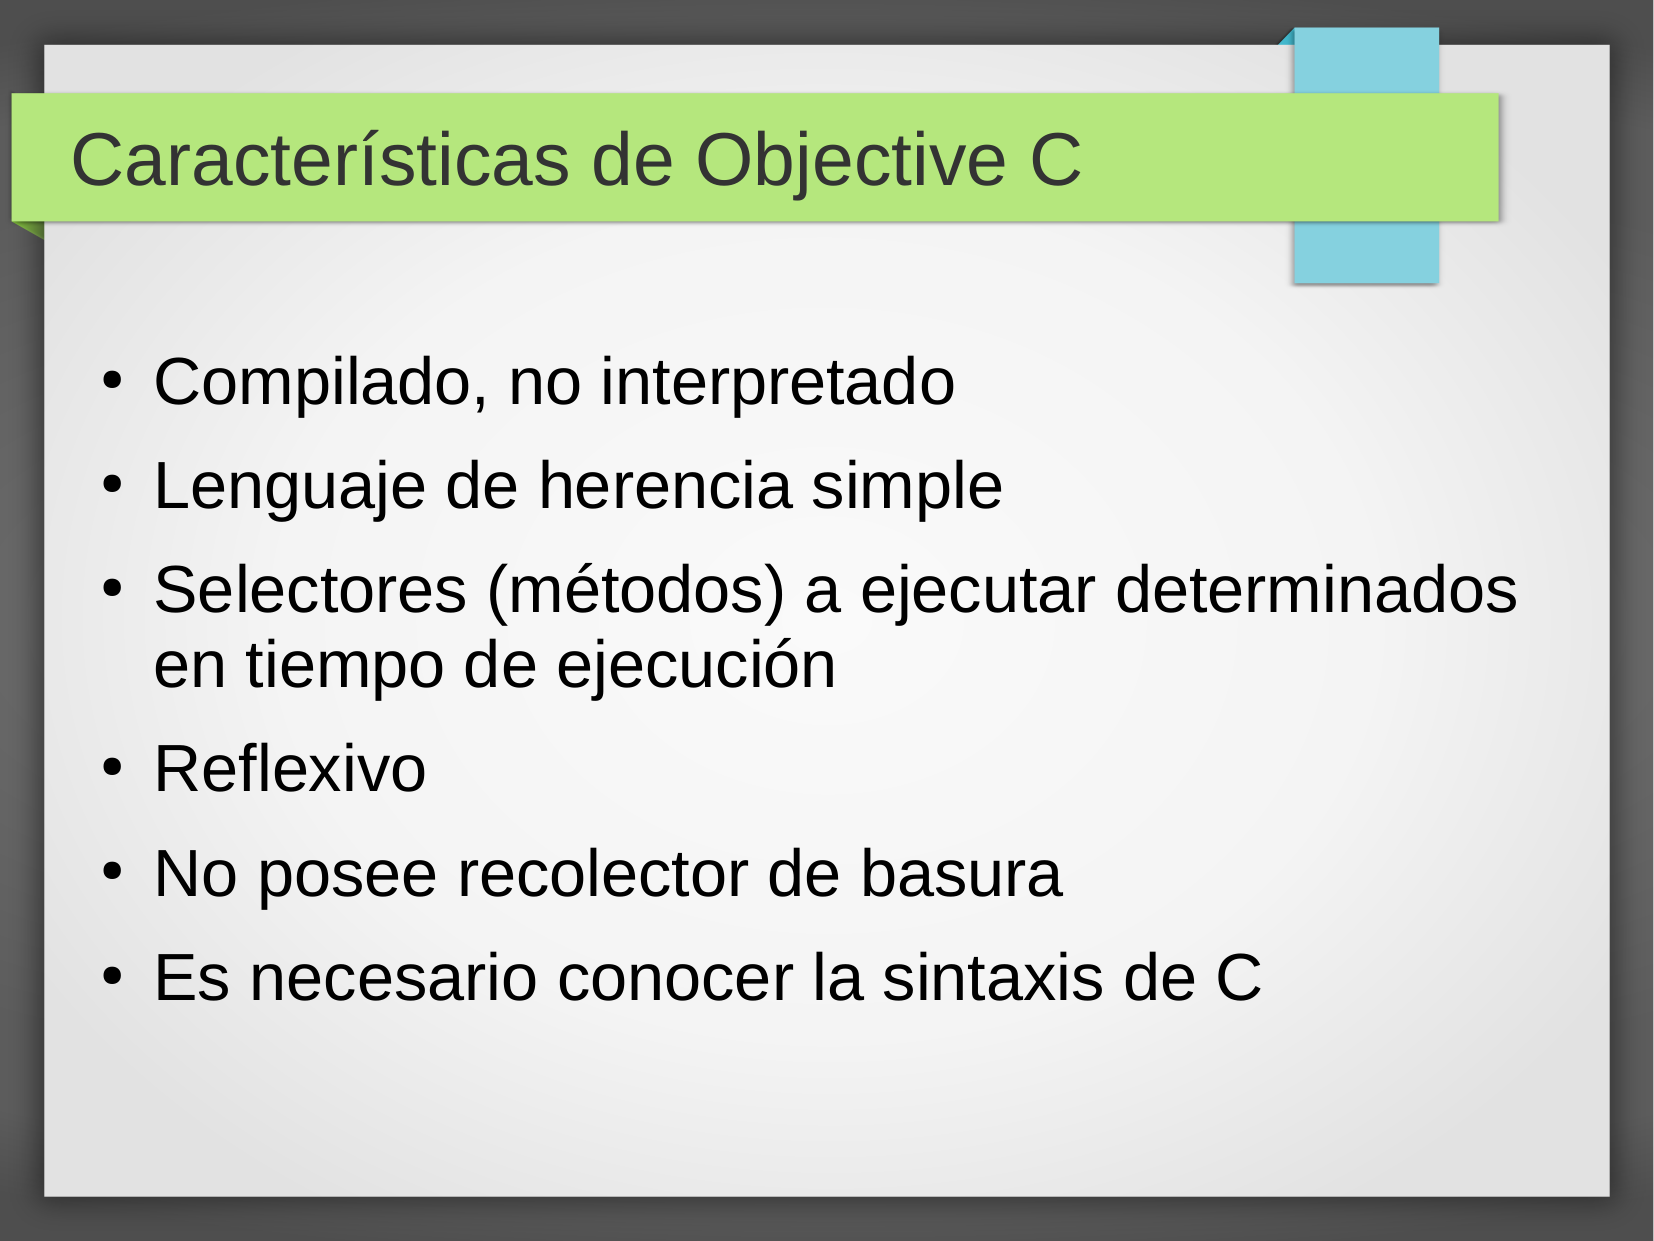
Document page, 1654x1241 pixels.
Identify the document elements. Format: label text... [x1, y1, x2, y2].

title Características de Objective C [70, 106, 1229, 213]
list Compilado, no interpretado Lenguaje de herencia simple Selectores (métodos) a ejecutar determinados en tiempo de ejecución Reflexivo No posee recolector de basura Es necesario conocer la sintaxis de C [82, 343, 1538, 1063]
picture [0, 0, 1654, 1241]
